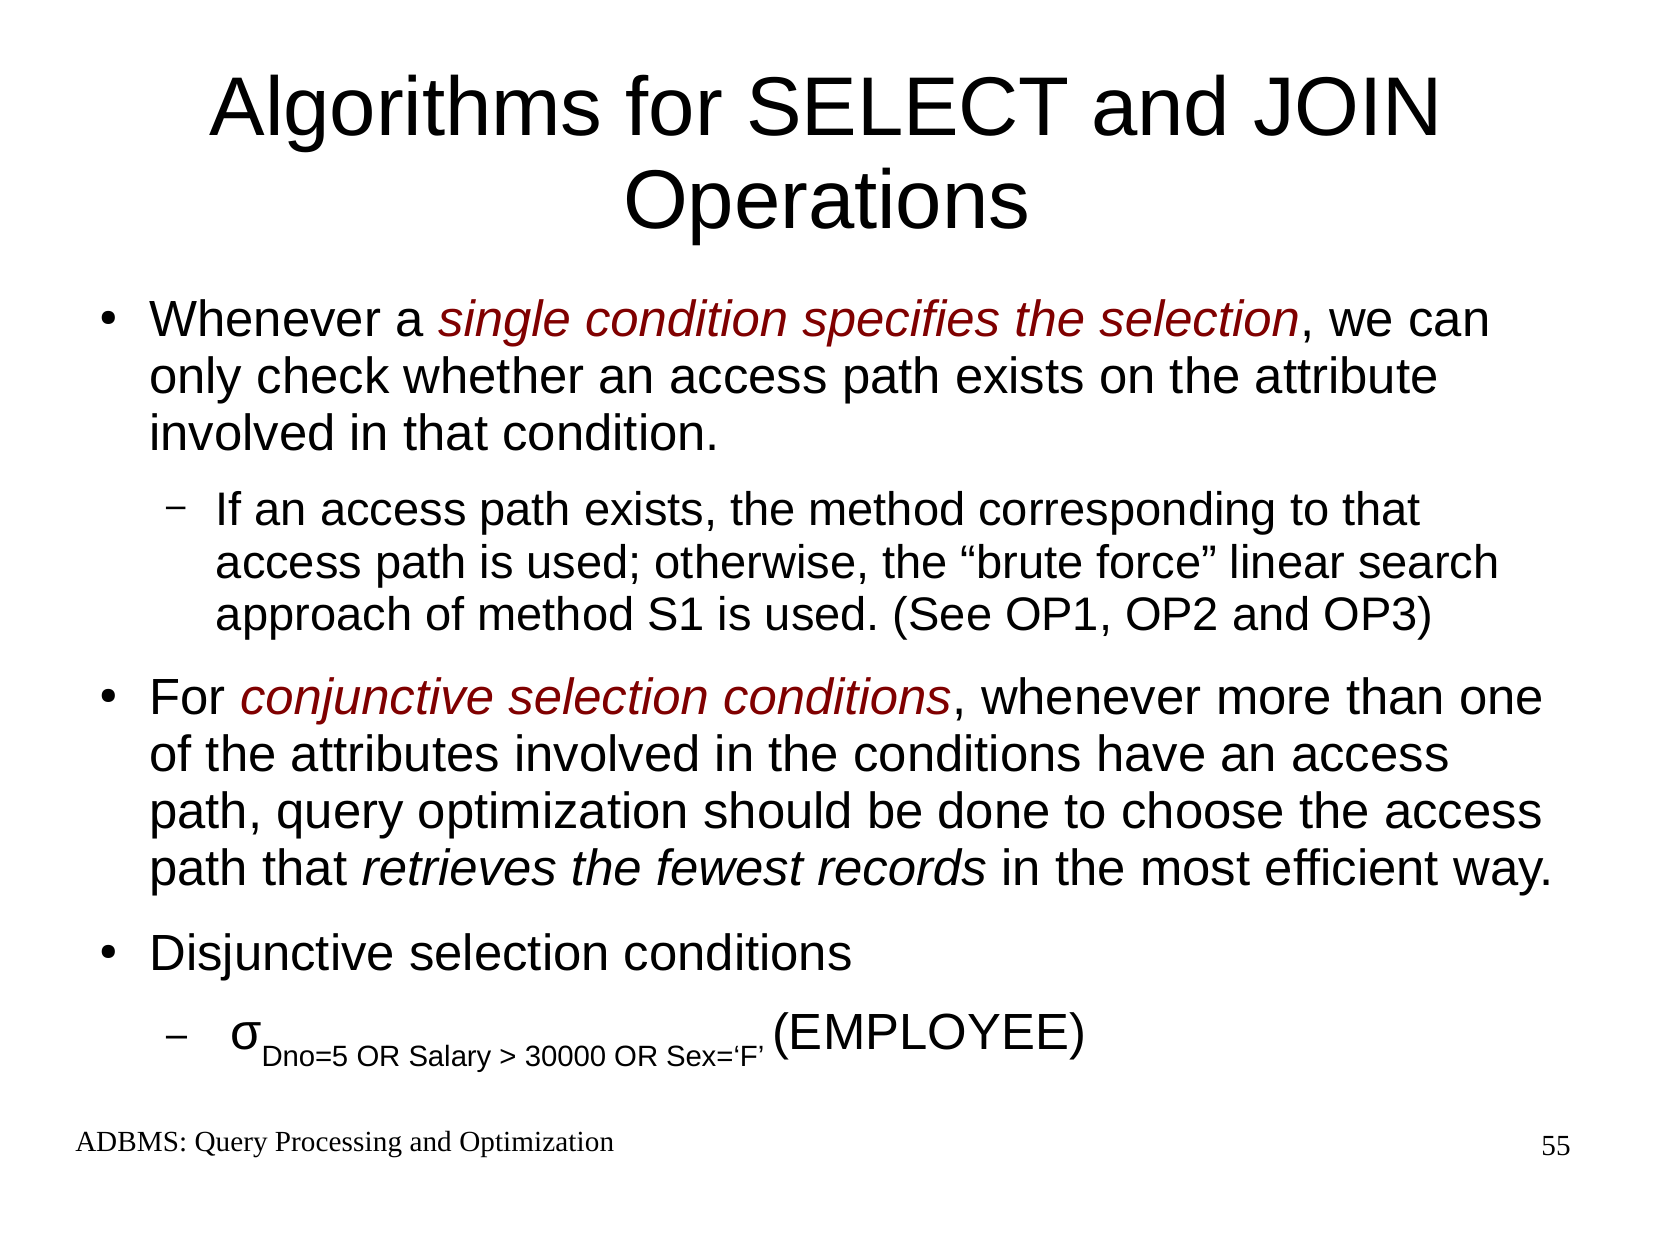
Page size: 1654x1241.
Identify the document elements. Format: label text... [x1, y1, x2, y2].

list Whenever a single condition specifies the selection, we can only check whether an access path exists on the attribute involved in that condition. If an access path exists, the method corresponding to that access path is used; otherwise, the “brute force” linear search approach of method S1 is used. (See OP1, OP2 and OP3) For conjunctive selection conditions, whenever more than one of the attributes involved in the conditions have an access path, query optimization should be done to choose the access path that retrieves the fewest records in the most efficient way. Disjunctive selection conditions σDno=5 OR Salary > 30000 OR Sex=‘F’ (EMPLOYEE) [82, 290, 1571, 1096]
title Algorithms for SELECT and JOIN Operations [82, 49, 1571, 257]
